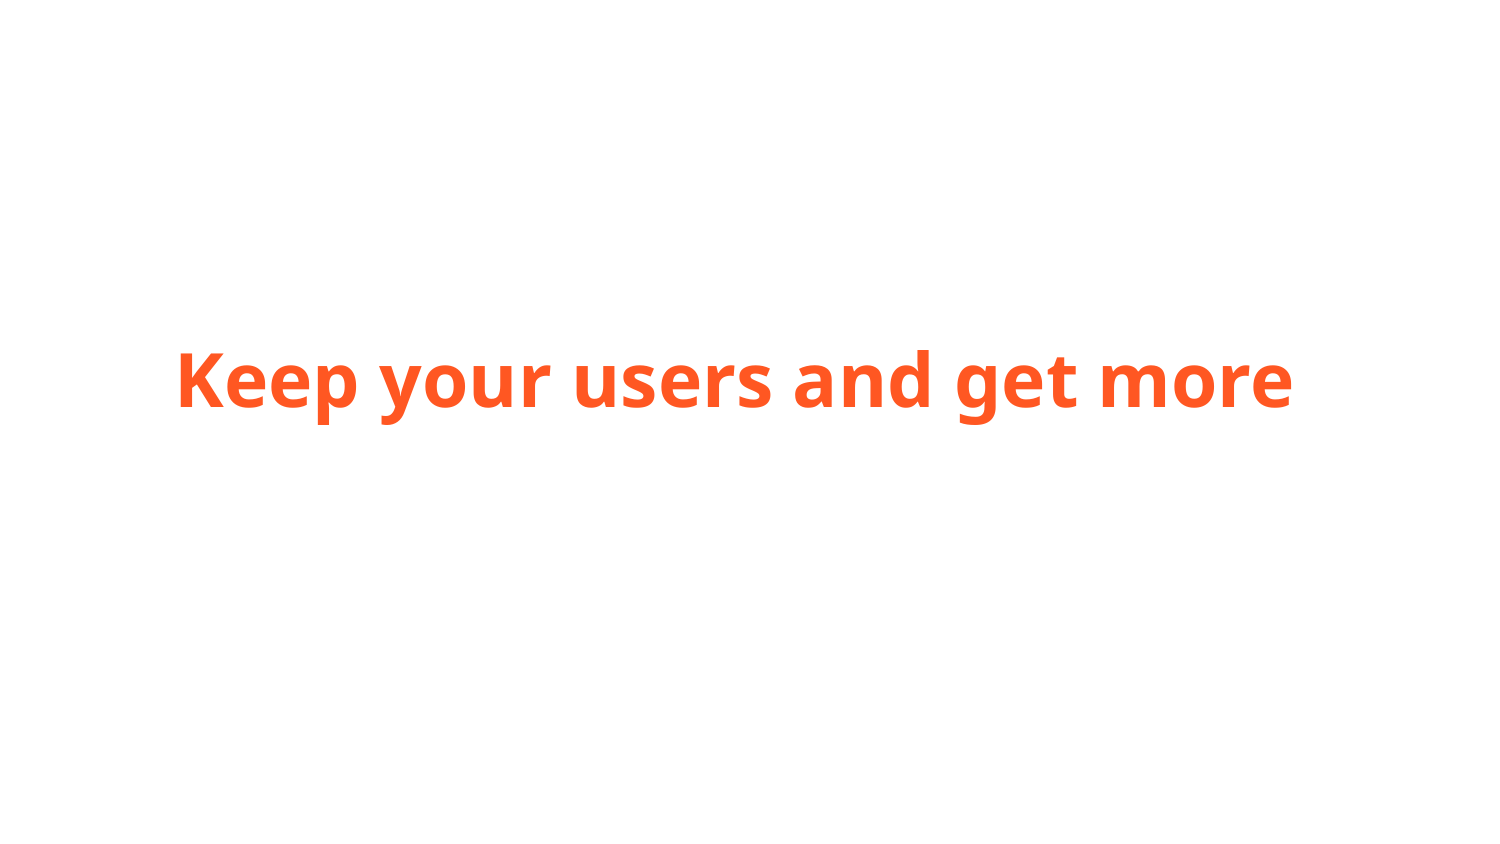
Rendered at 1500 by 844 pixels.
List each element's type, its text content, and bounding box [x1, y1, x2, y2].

title Keep your users and get more [135, 242, 1336, 498]
